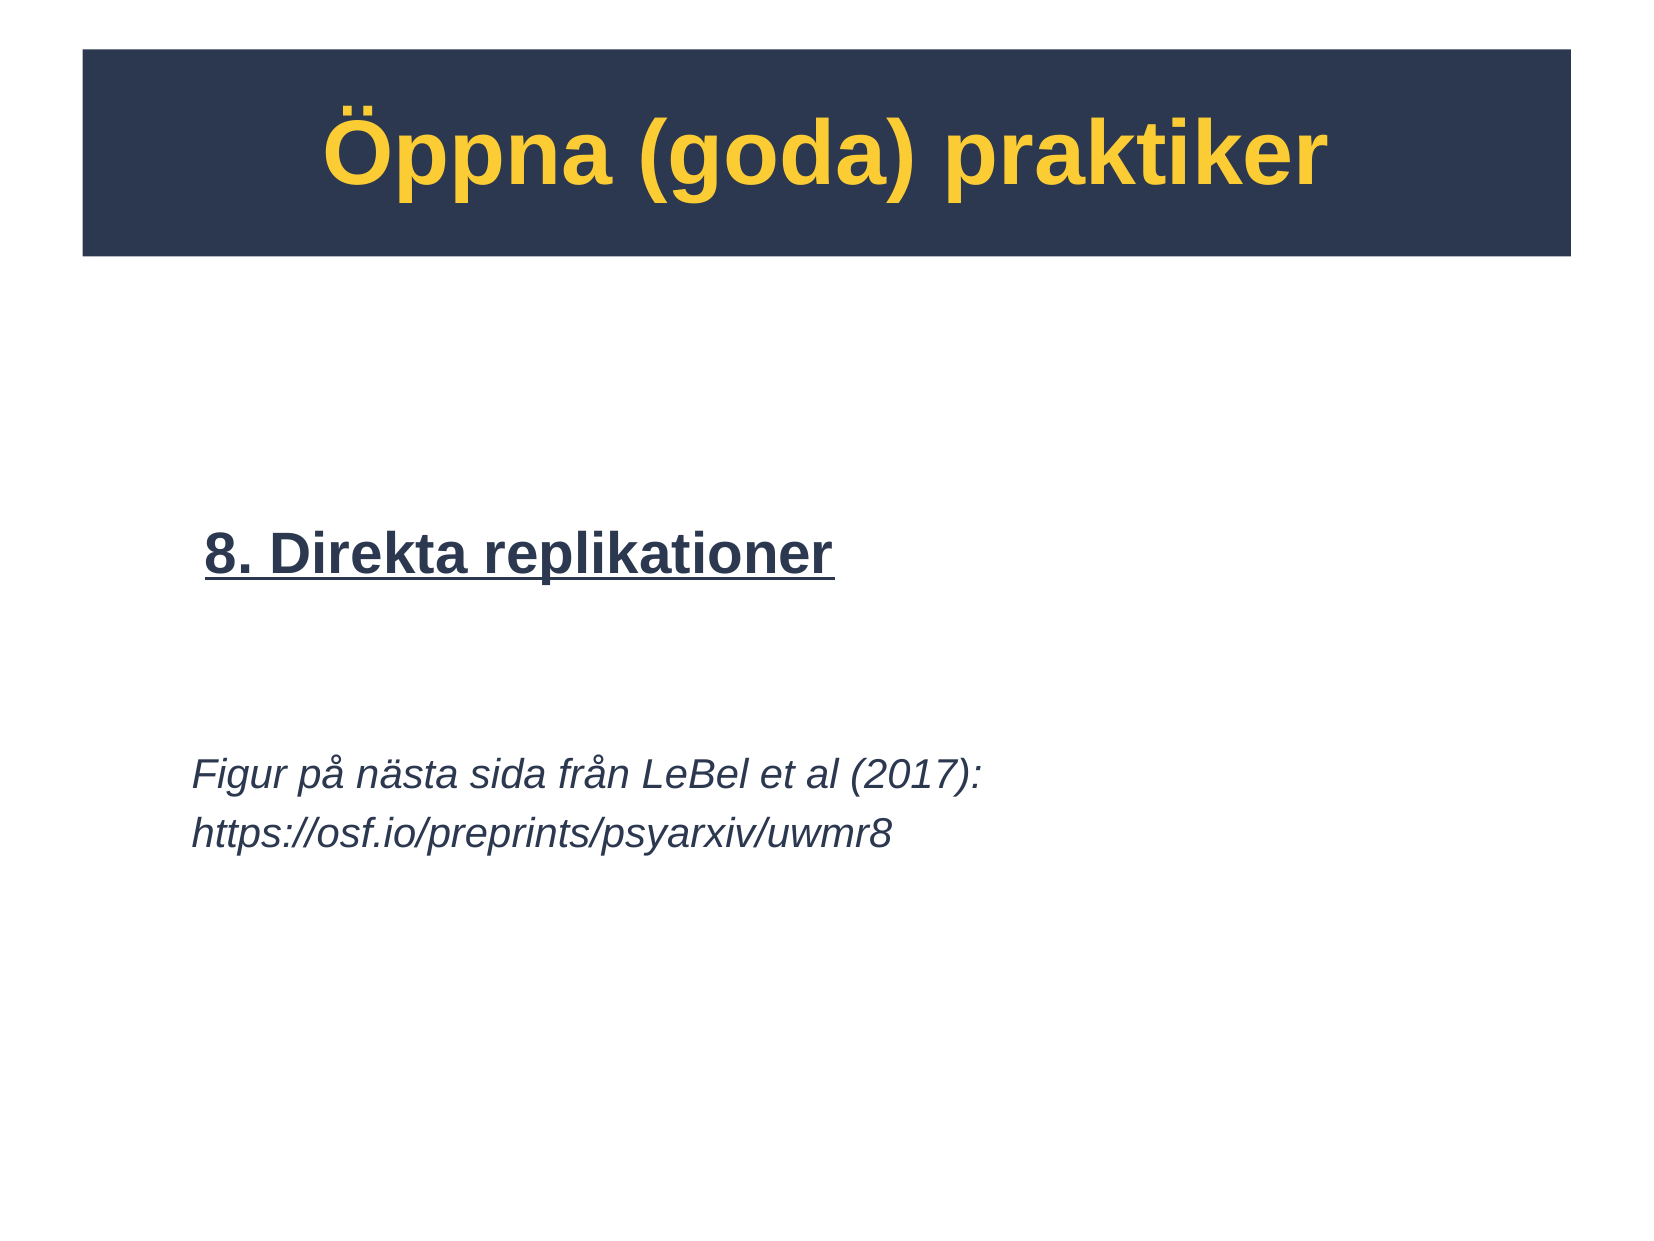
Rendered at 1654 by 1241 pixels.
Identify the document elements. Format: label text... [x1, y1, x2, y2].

title Öppna (goda) praktiker [82, 49, 1571, 257]
subtitle 8. Direkta replikationer Figur på nästa sida från LeBel et al (2017): https://osf.io/preprints/psyarxiv/uwmr8 [82, 290, 1571, 1241]
